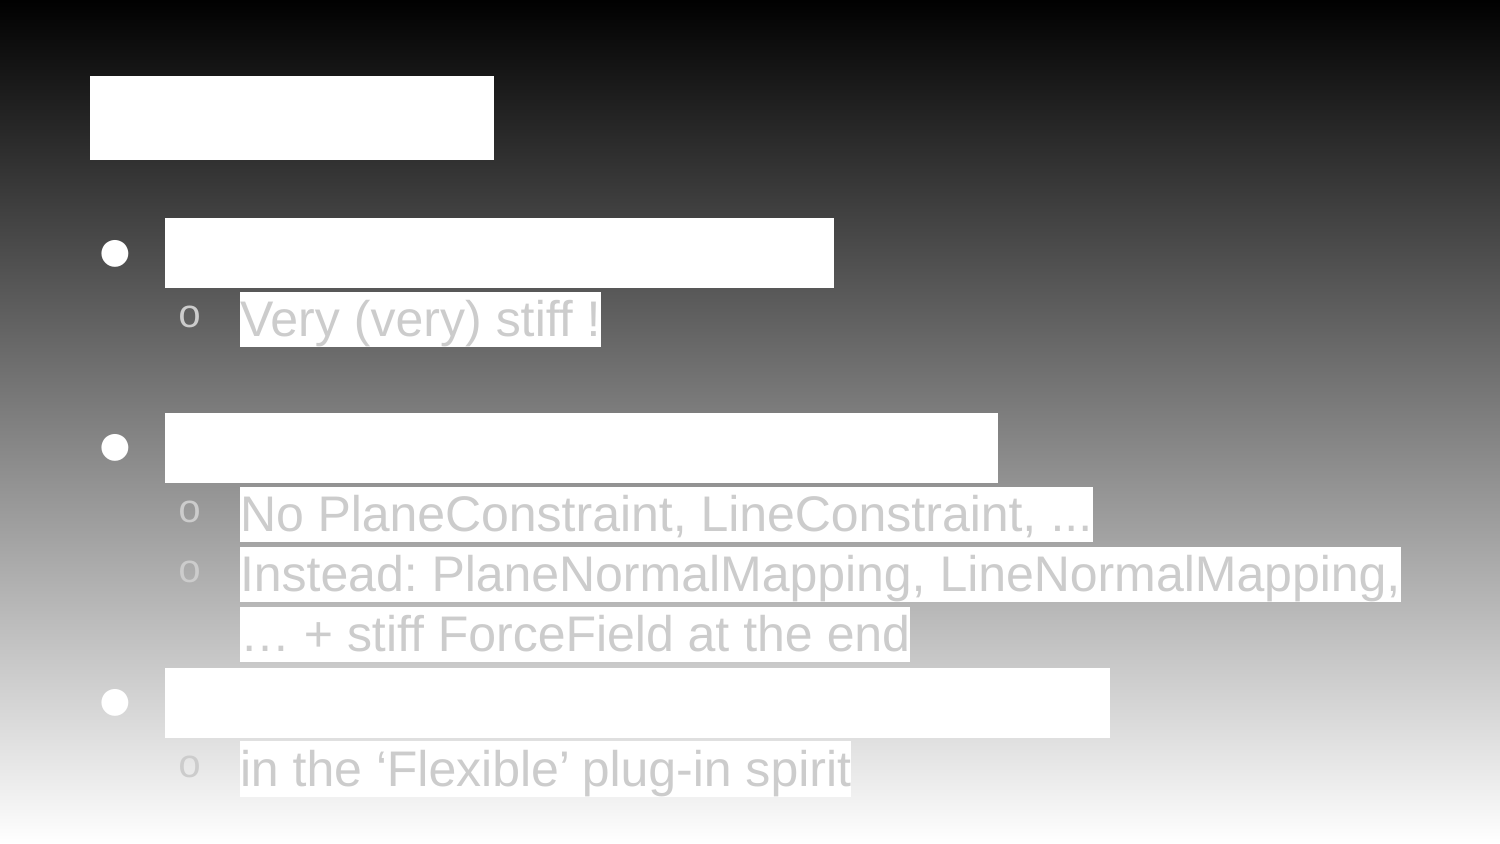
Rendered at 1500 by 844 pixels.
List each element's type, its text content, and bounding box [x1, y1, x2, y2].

list Constraint = ForceField Very (very) stiff ! Mappings do most of the work No PlaneConstraint, LineConstraint, ... Instead: PlaneNormalMapping, LineNormalMapping, … + stiff ForceField at the end Factorize code whenever possible in the ‘Flexible’ plug-in spirit [75, 196, 1425, 808]
title Philosophy [75, 33, 1425, 175]
